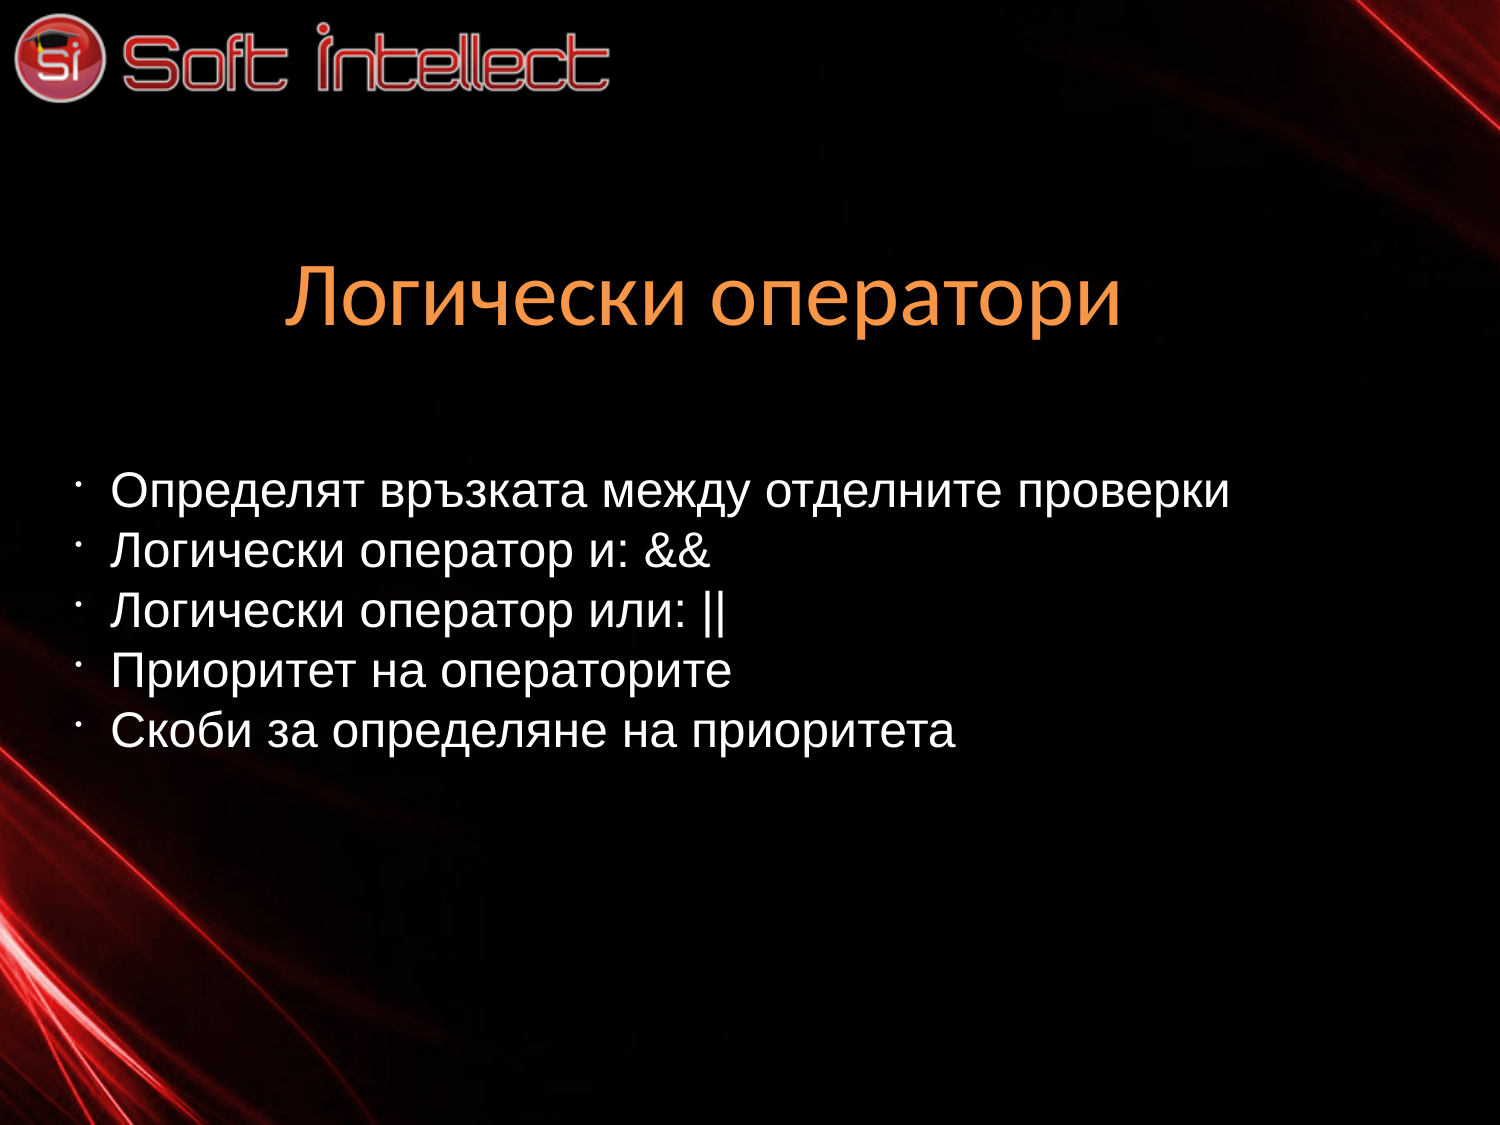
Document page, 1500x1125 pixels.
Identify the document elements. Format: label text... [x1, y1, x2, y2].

text_box Логически оператори [29, 195, 1380, 383]
text_box Определят връзката между отделните проверки Логически оператор и: && Логически оператор или: || Приоритет на операторите Скоби за определяне на приоритета [60, 450, 1410, 780]
picture [0, 0, 1500, 1125]
